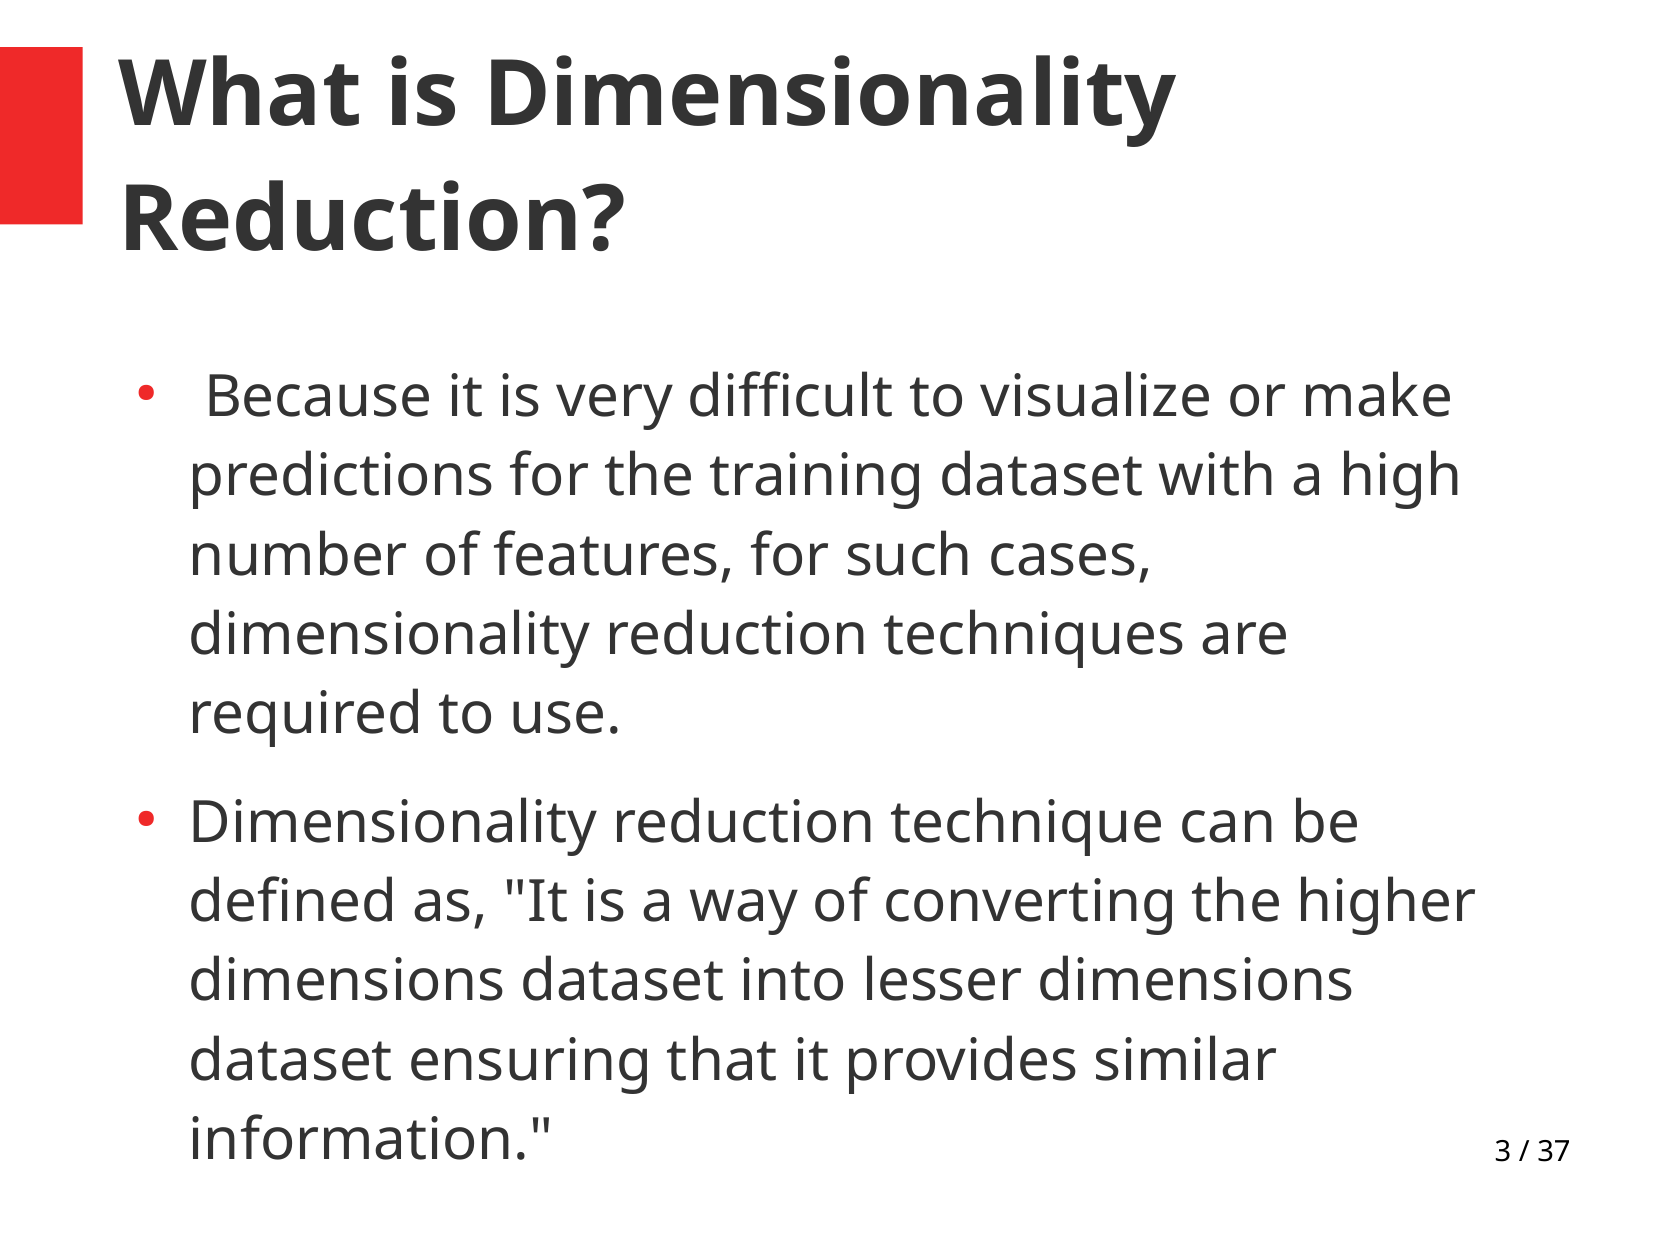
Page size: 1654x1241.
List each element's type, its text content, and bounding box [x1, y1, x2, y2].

title What is Dimensionality Reduction? [118, 28, 1571, 278]
list Because it is very difficult to visualize or make predictions for the training dataset with a high number of features, for such cases, dimensionality reduction techniques are required to use. Dimensionality reduction technique can be defined as, "It is a way of converting the higher dimensions dataset into lesser dimensions dataset ensuring that it provides similar information." [118, 354, 1536, 1074]
